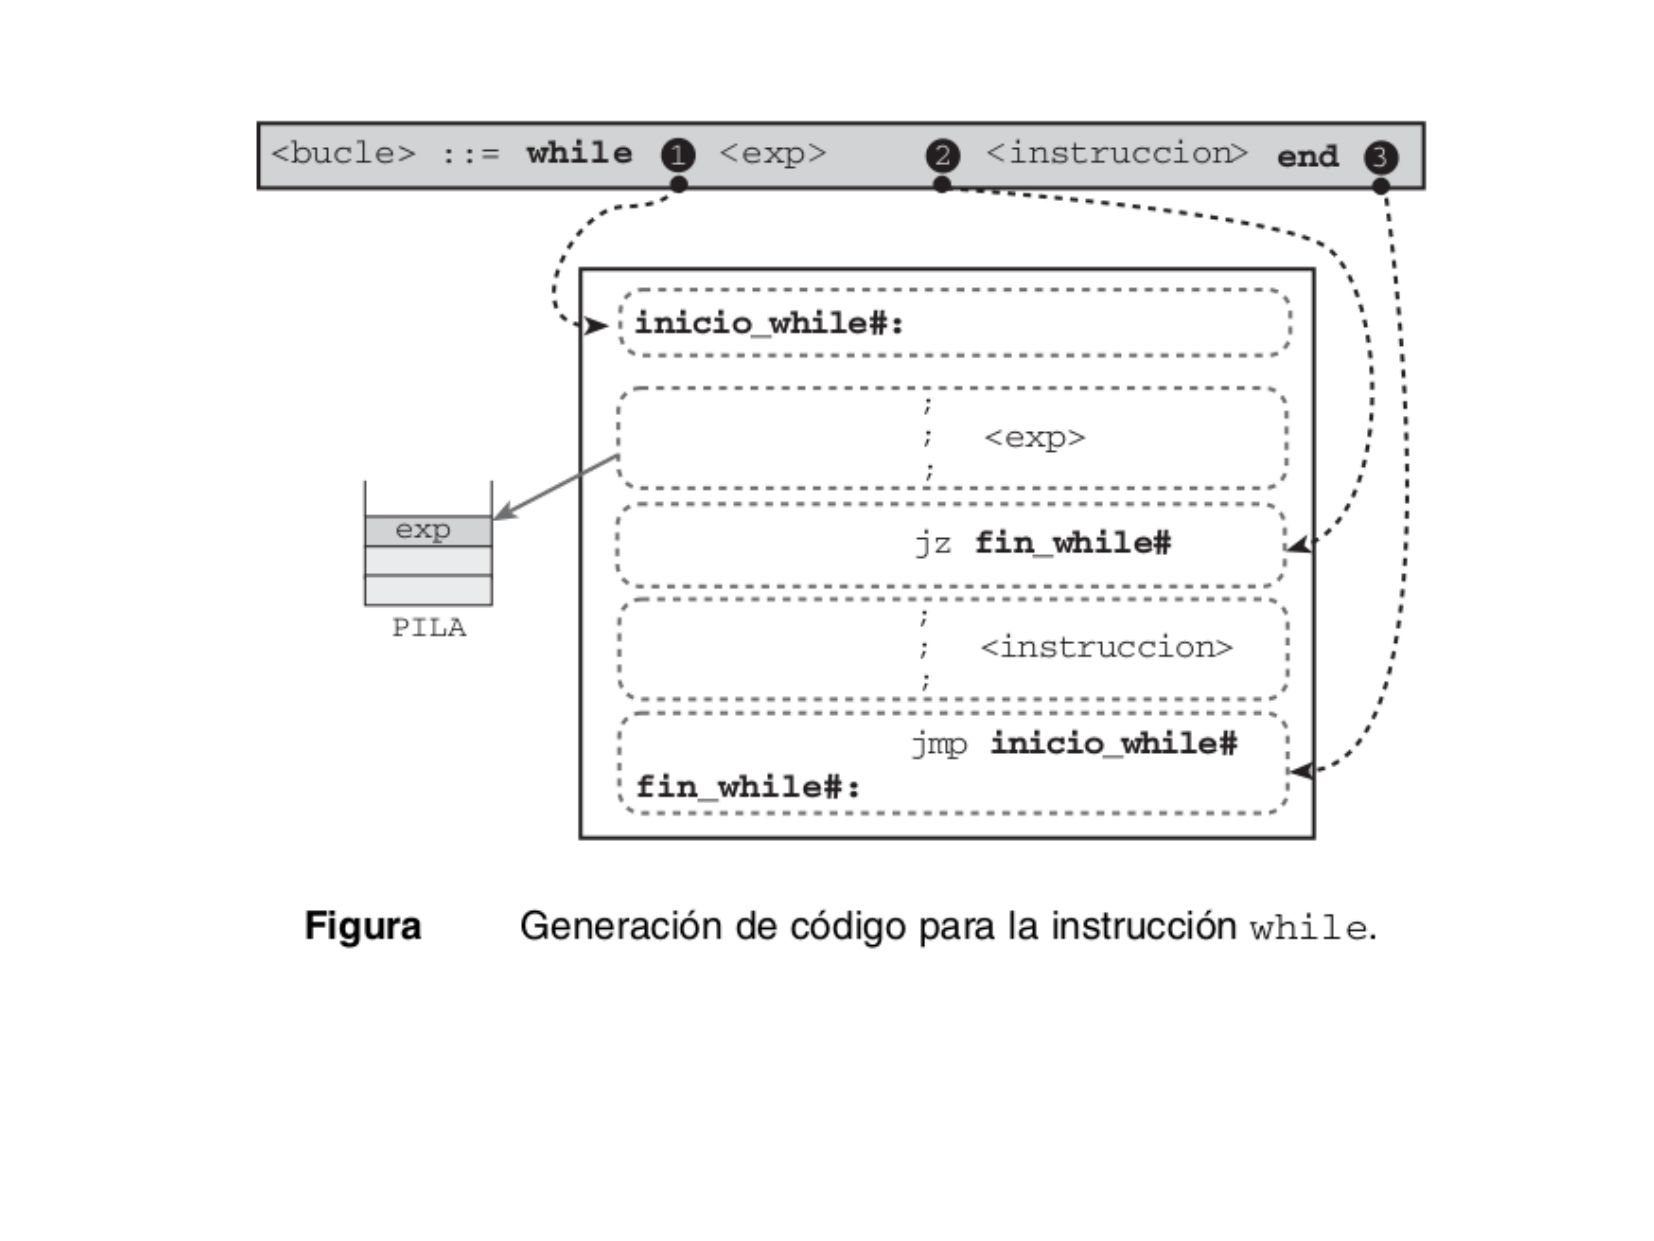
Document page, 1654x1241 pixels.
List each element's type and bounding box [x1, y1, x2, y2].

picture [170, 95, 1472, 981]
